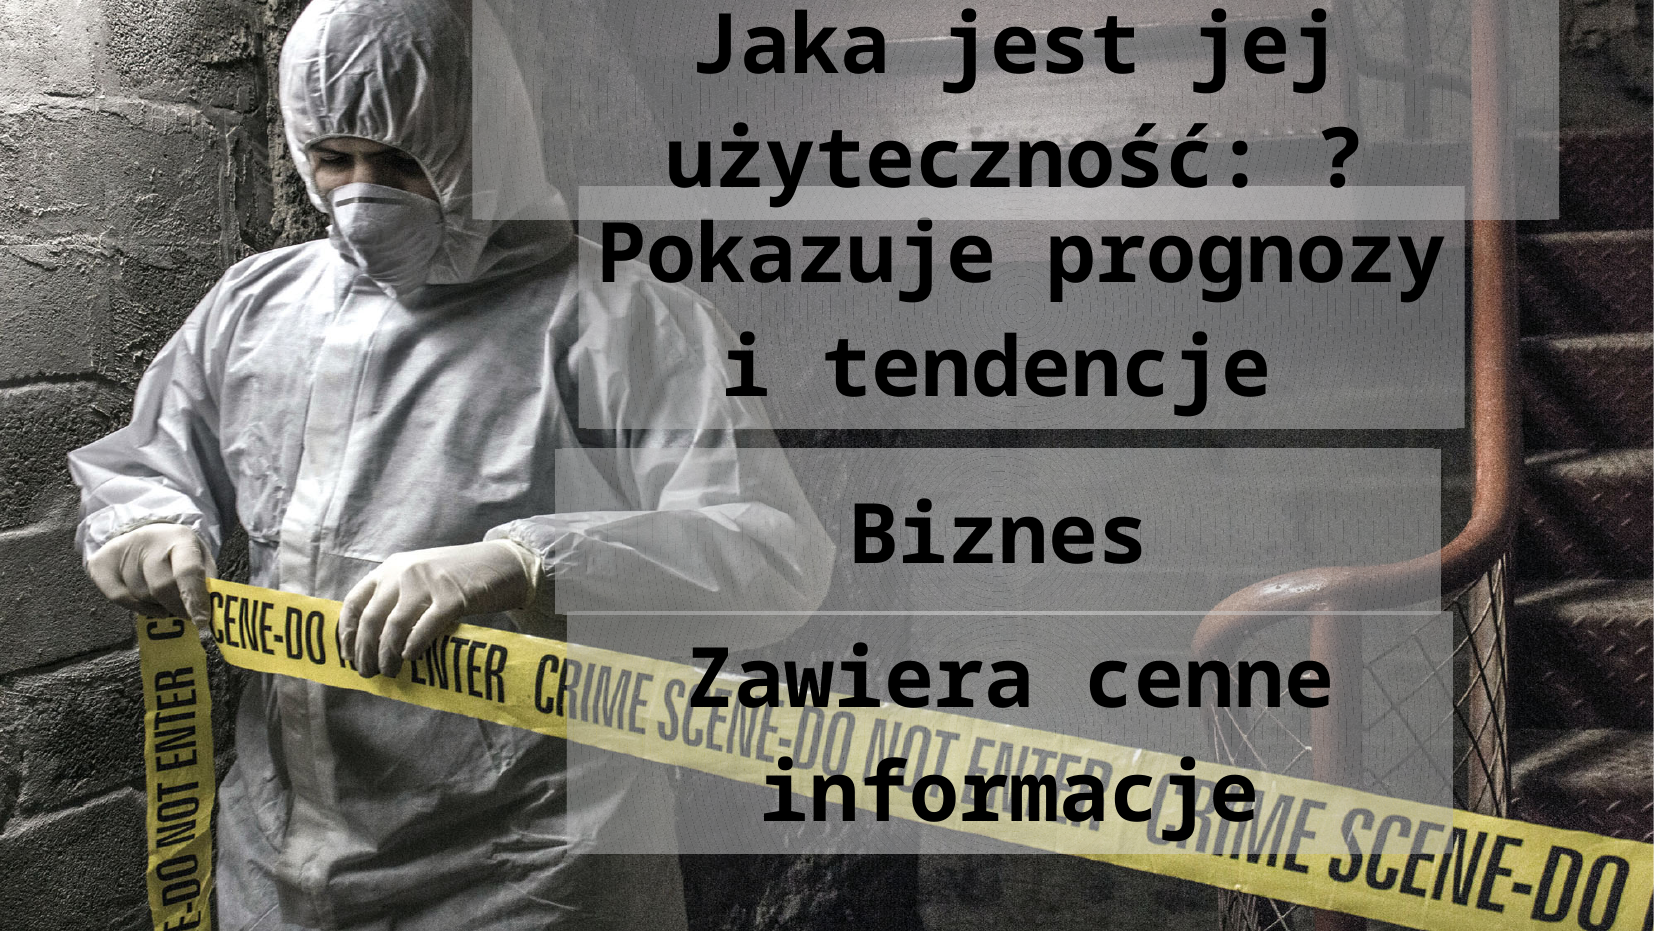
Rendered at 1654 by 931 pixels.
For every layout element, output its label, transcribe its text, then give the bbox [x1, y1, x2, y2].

picture [0, 0, 1654, 931]
text_box Biznes [555, 448, 1441, 615]
text_box Pokazuje prognozy i tendencje [578, 220, 1465, 398]
text_box Jaka jest jej użyteczność: ? [472, 7, 1560, 189]
text_box Zawiera cenne informacje [566, 641, 1453, 823]
